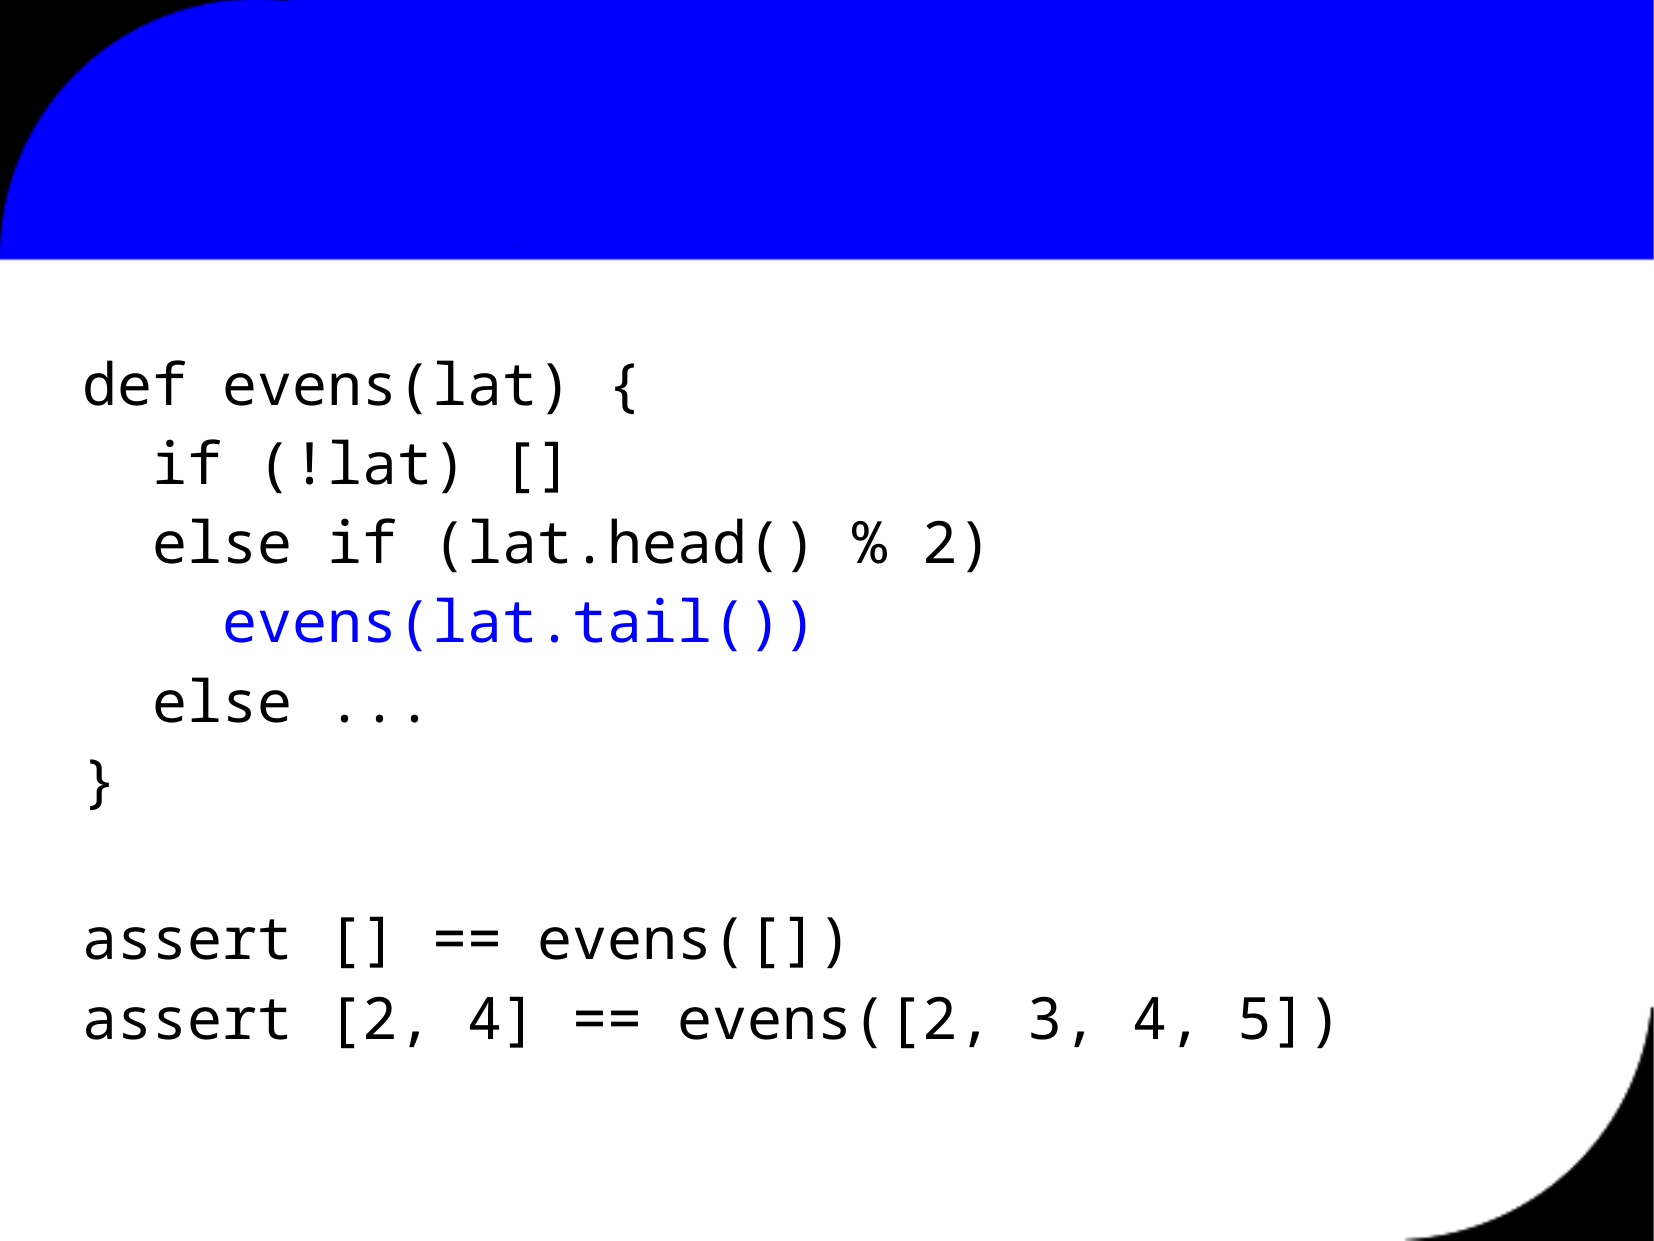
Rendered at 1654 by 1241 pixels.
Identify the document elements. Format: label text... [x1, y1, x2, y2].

picture [0, 0, 1654, 1241]
subtitle def evens(lat) { if (!lat) [] else if (lat.head() % 2) evens(lat.tail()) else ... } assert [] == evens([]) assert [2, 4] == evens([2, 3, 4, 5]) [82, 297, 1571, 1102]
